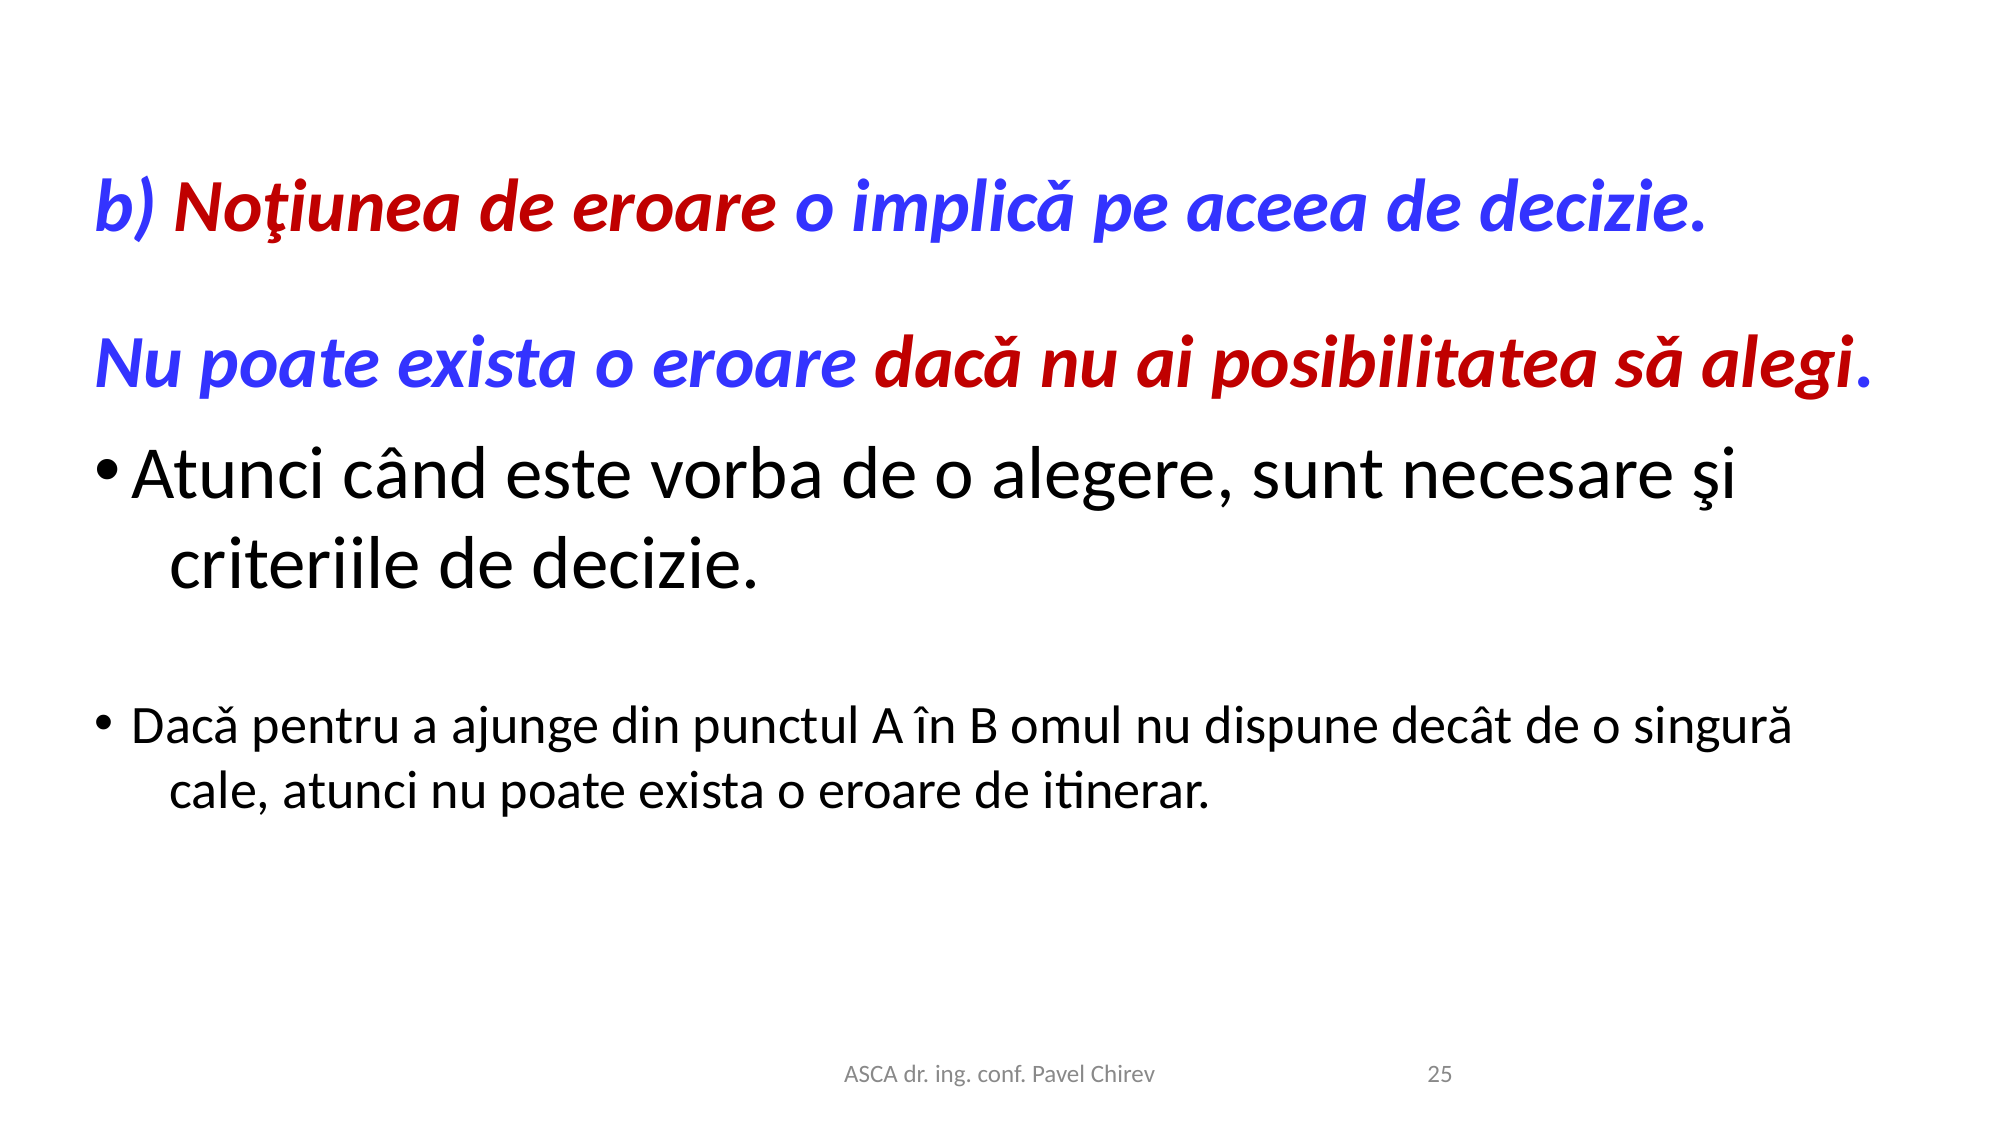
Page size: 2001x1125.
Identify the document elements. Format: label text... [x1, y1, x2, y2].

text_box [1412, 1042, 1863, 1103]
text_box ASCA dr. ing. conf. Pavel Chirev [662, 1042, 1338, 1103]
list b) Noţiunea de eroare o implicǎ pe aceea de decizie. Nu poate exista o eroare dacǎ nu ai posibilitatea sǎ alegi. Atunci când este vorba de o alegere, sunt necesare şi criteriile de decizie. Dacǎ pentru a ajunge din punctul A în B omul nu dispune decât de o singură cale, atunci nu poate exista o eroare de itinerar. [79, 104, 1907, 1014]
